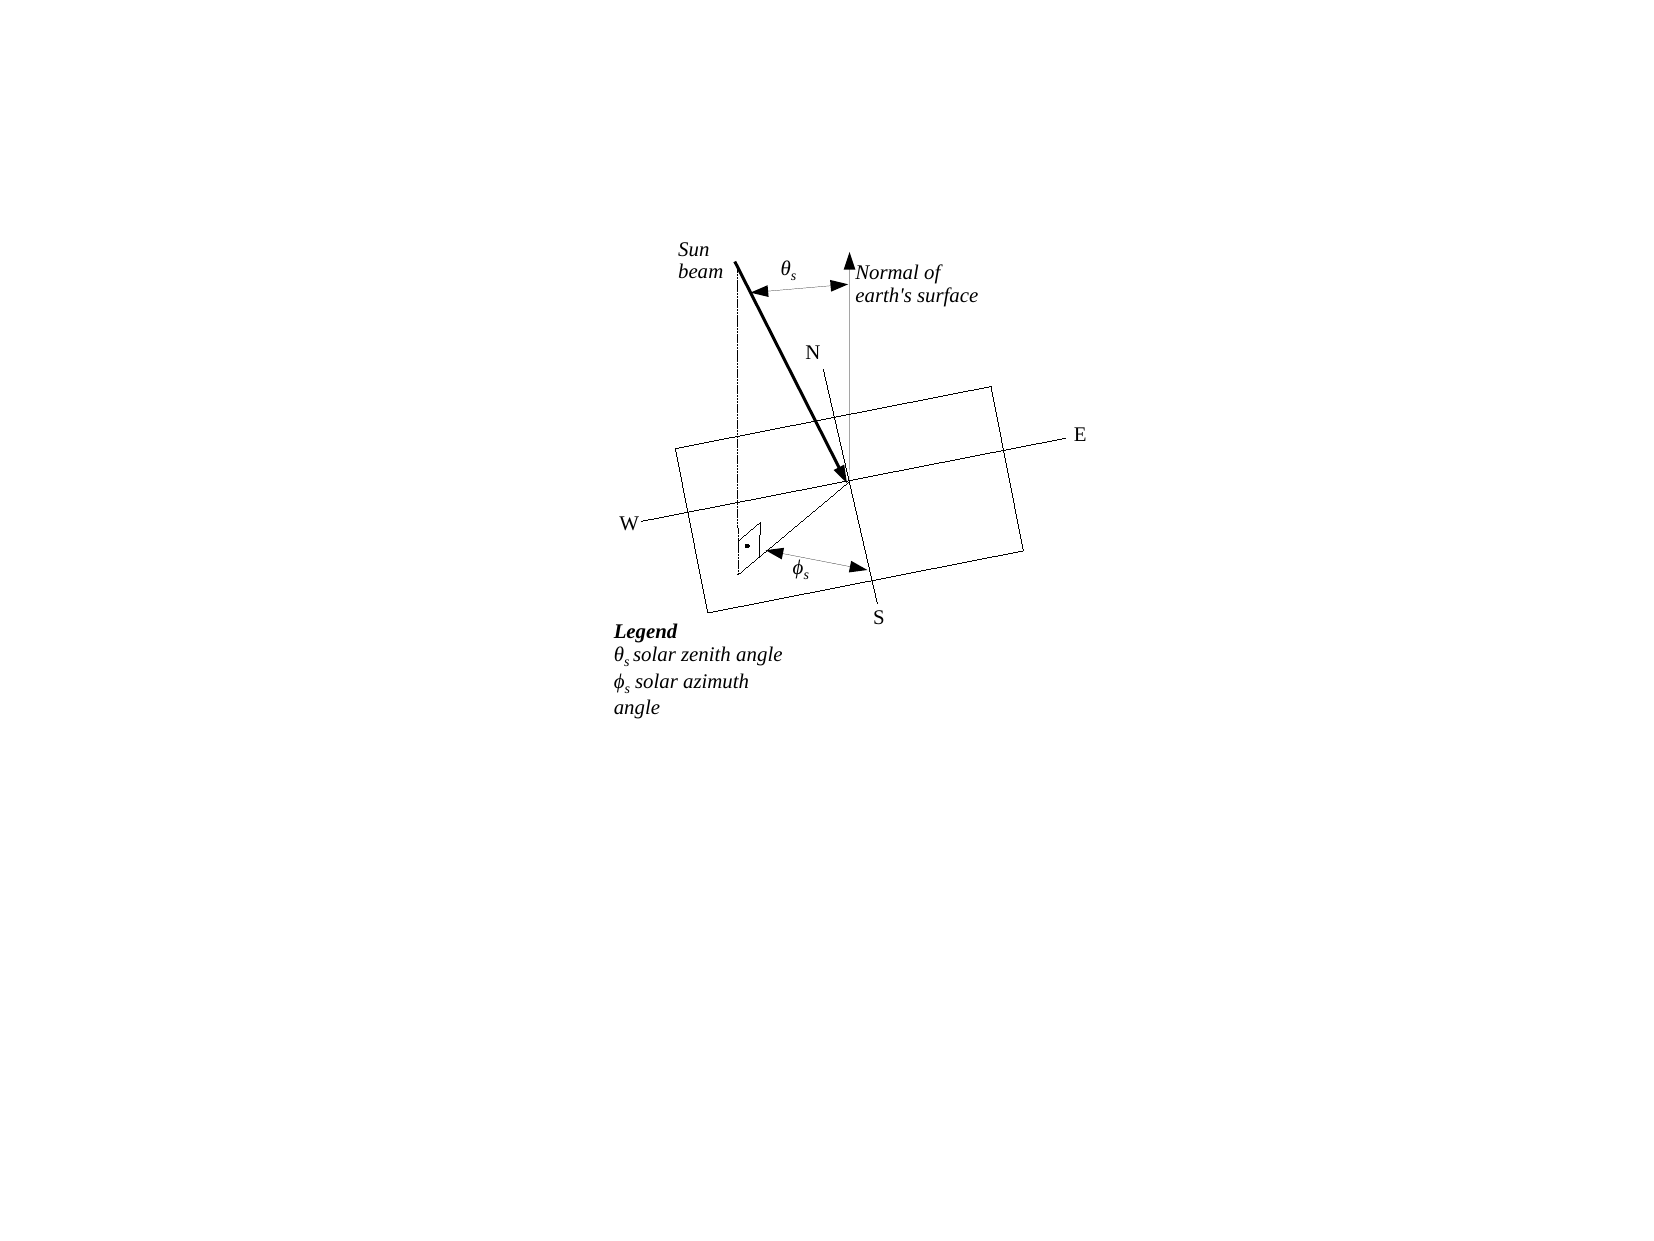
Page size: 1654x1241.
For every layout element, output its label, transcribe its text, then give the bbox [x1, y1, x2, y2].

text_box W [619, 511, 640, 537]
text_box E [1073, 423, 1087, 449]
text_box Sun beam [678, 237, 760, 263]
text_box Legend θs solar zenith angle ϕs solar azimuth angle [613, 619, 801, 719]
text_box S [873, 606, 885, 632]
text_box ϕs [792, 556, 832, 581]
text_box θs [780, 256, 805, 282]
text_box Normal of earth's surface [855, 260, 982, 311]
text_box N [805, 341, 821, 367]
